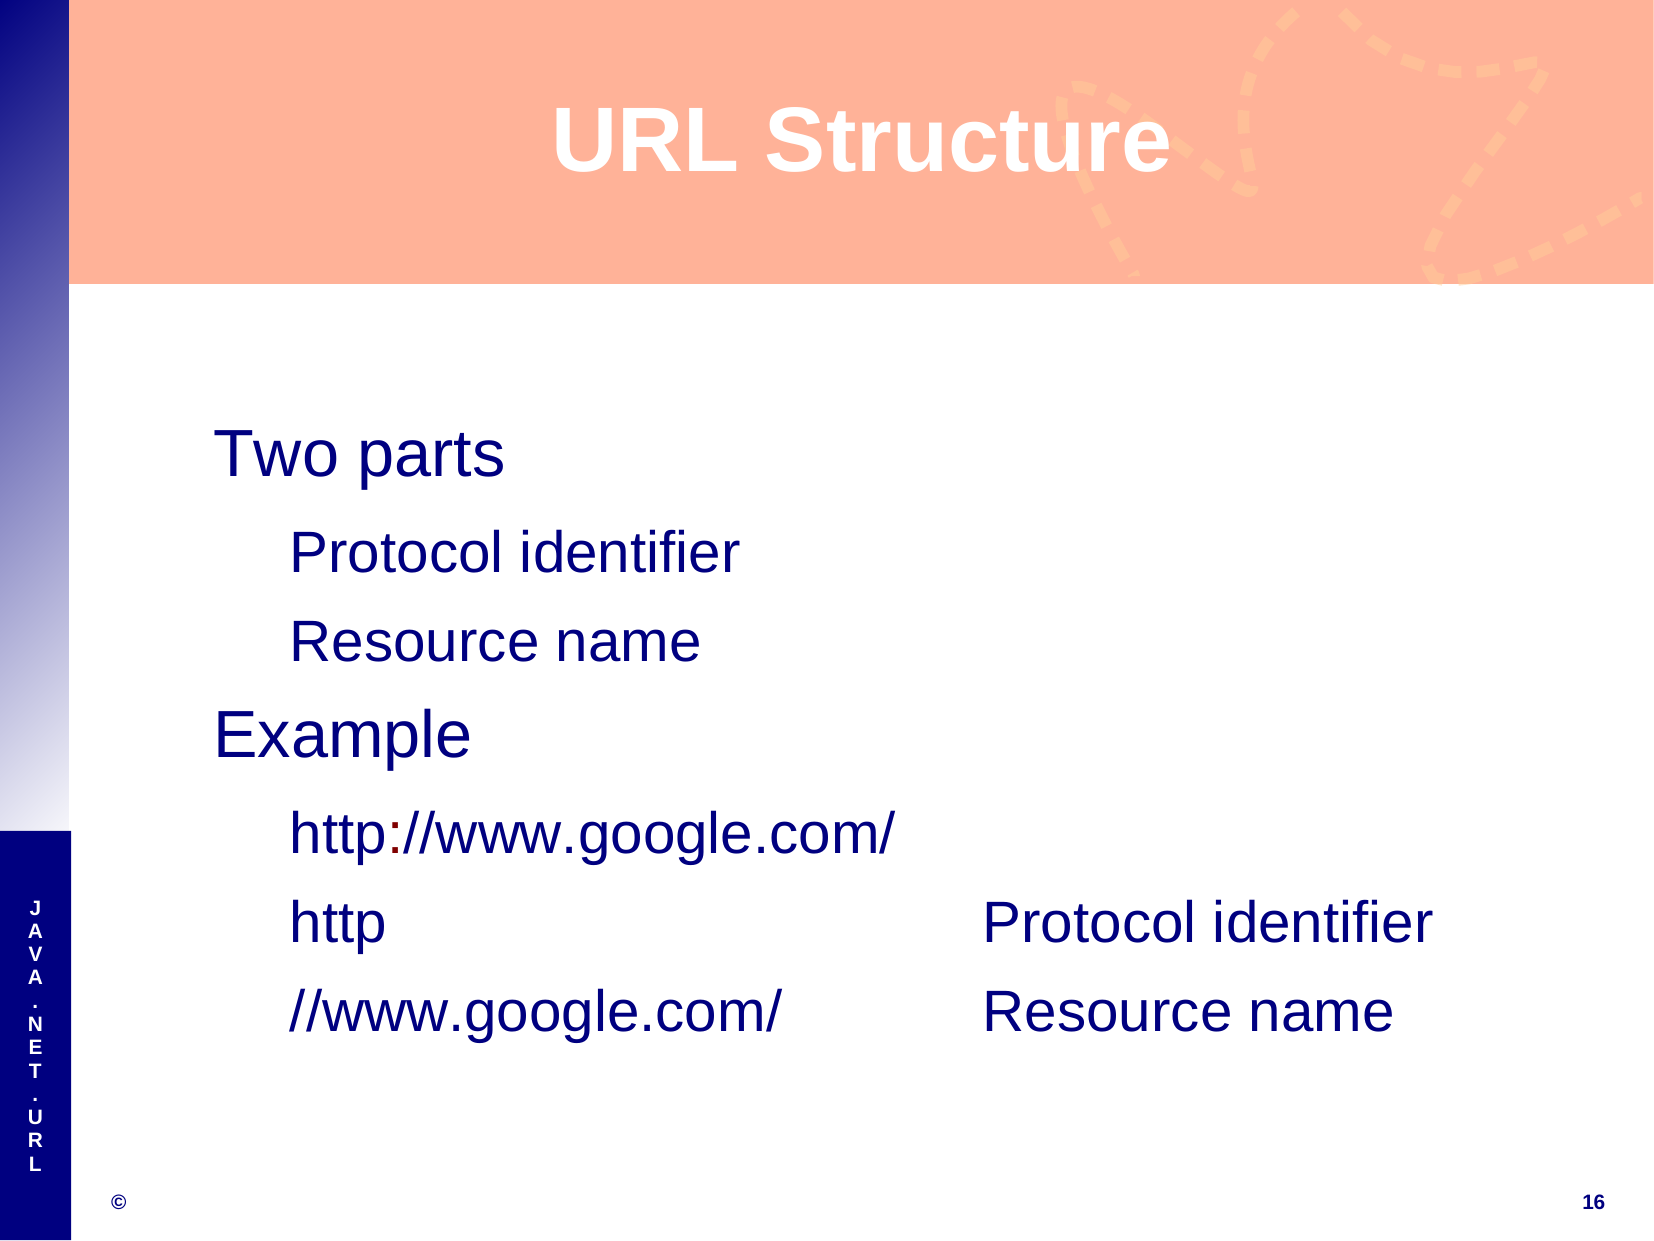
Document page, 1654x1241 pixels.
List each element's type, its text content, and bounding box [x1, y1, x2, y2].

list Two parts Protocol identifier Resource name Example http://www.google.com/ http Protocol identifier //www.google.com/ Resource name [242, 415, 1482, 1068]
text_box J A V A . N E T . U R L [0, 830, 71, 1241]
title URL Structure [70, 36, 1654, 244]
